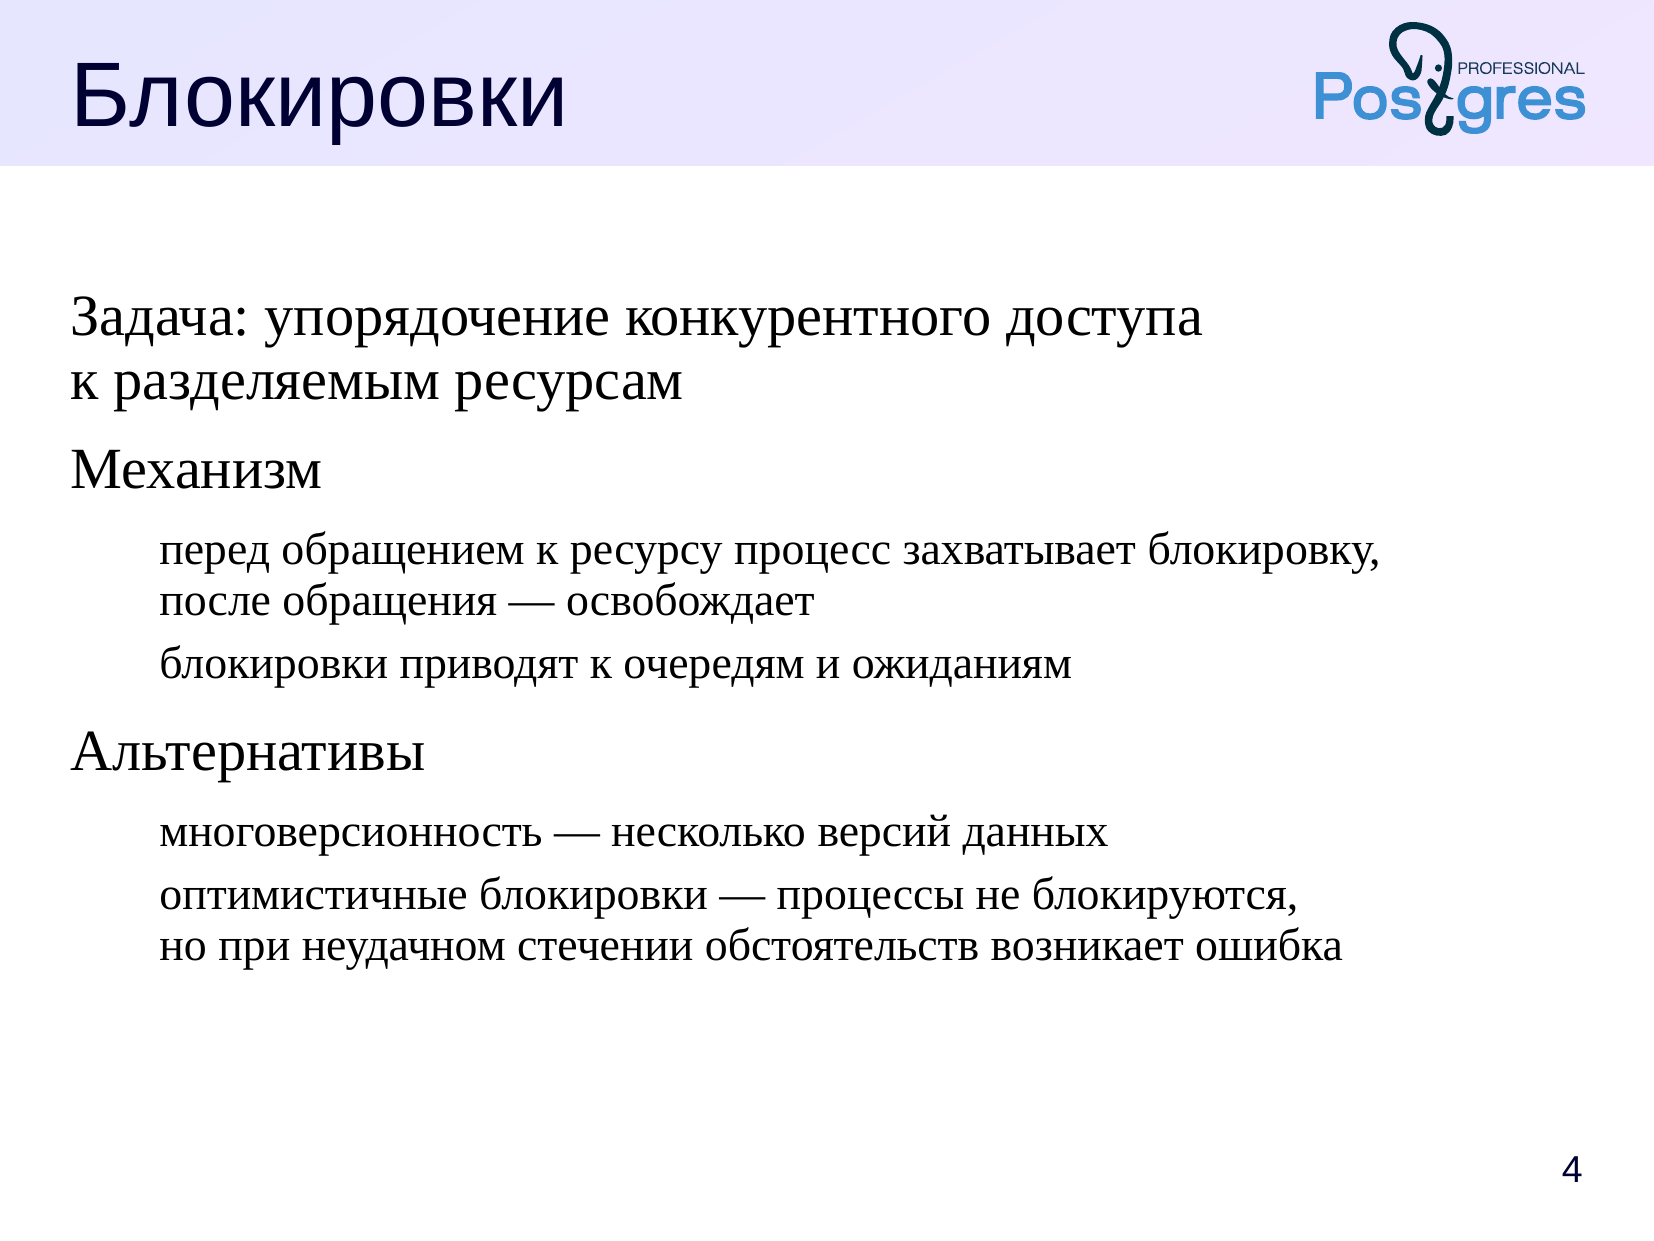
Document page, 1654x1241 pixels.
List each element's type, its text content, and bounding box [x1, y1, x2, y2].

title Блокировки [70, 43, 1241, 147]
list Задача: упорядочение конкурентного доступа к разделяемым ресурсам Механизм перед обращением к ресурсу процесс захватывает блокировку, после обращения — освобождает блокировки приводят к очередям и ожиданиям Альтернативы многоверсионность — несколько версий данных оптимистичные блокировки — процессы не блокируются, но при неудачном стечении обстоятельств возникает ошибка [70, 283, 1583, 1141]
